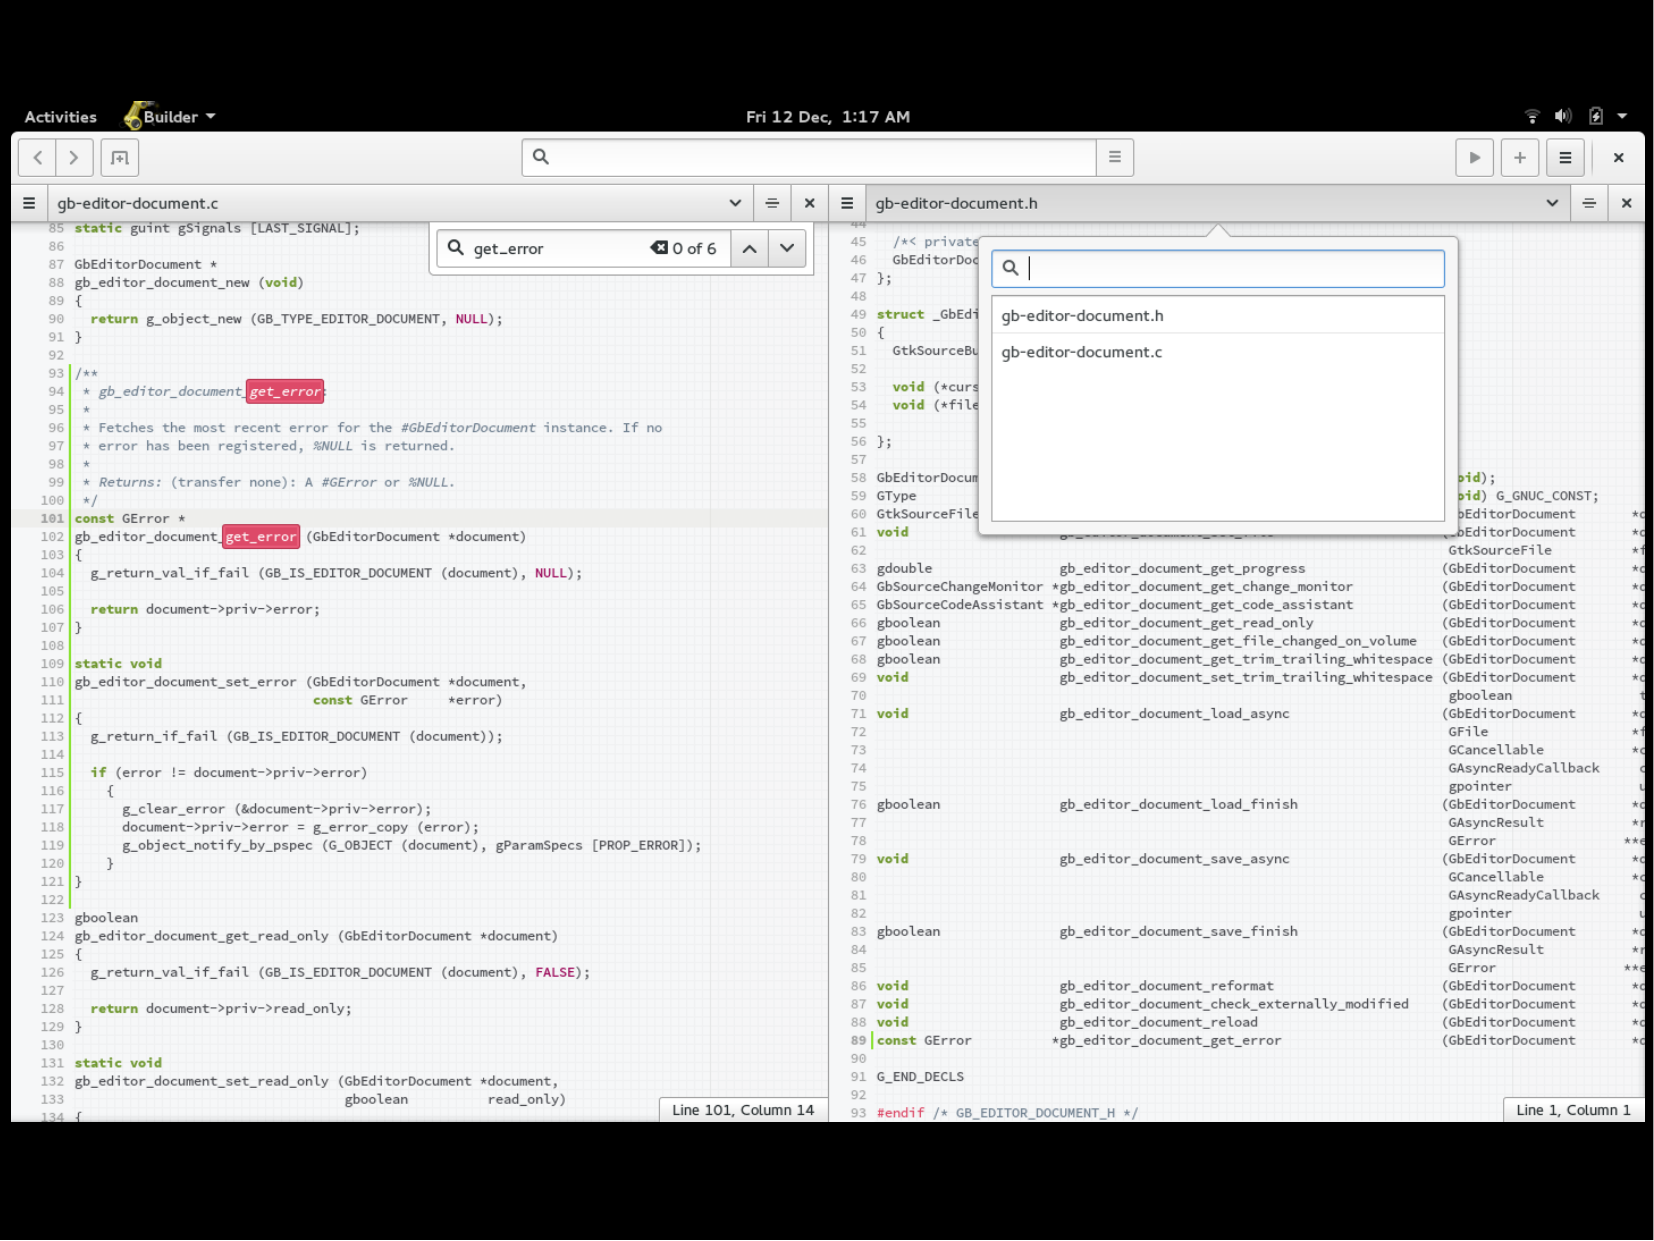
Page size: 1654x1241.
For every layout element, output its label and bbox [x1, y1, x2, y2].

picture [11, 101, 1645, 1123]
